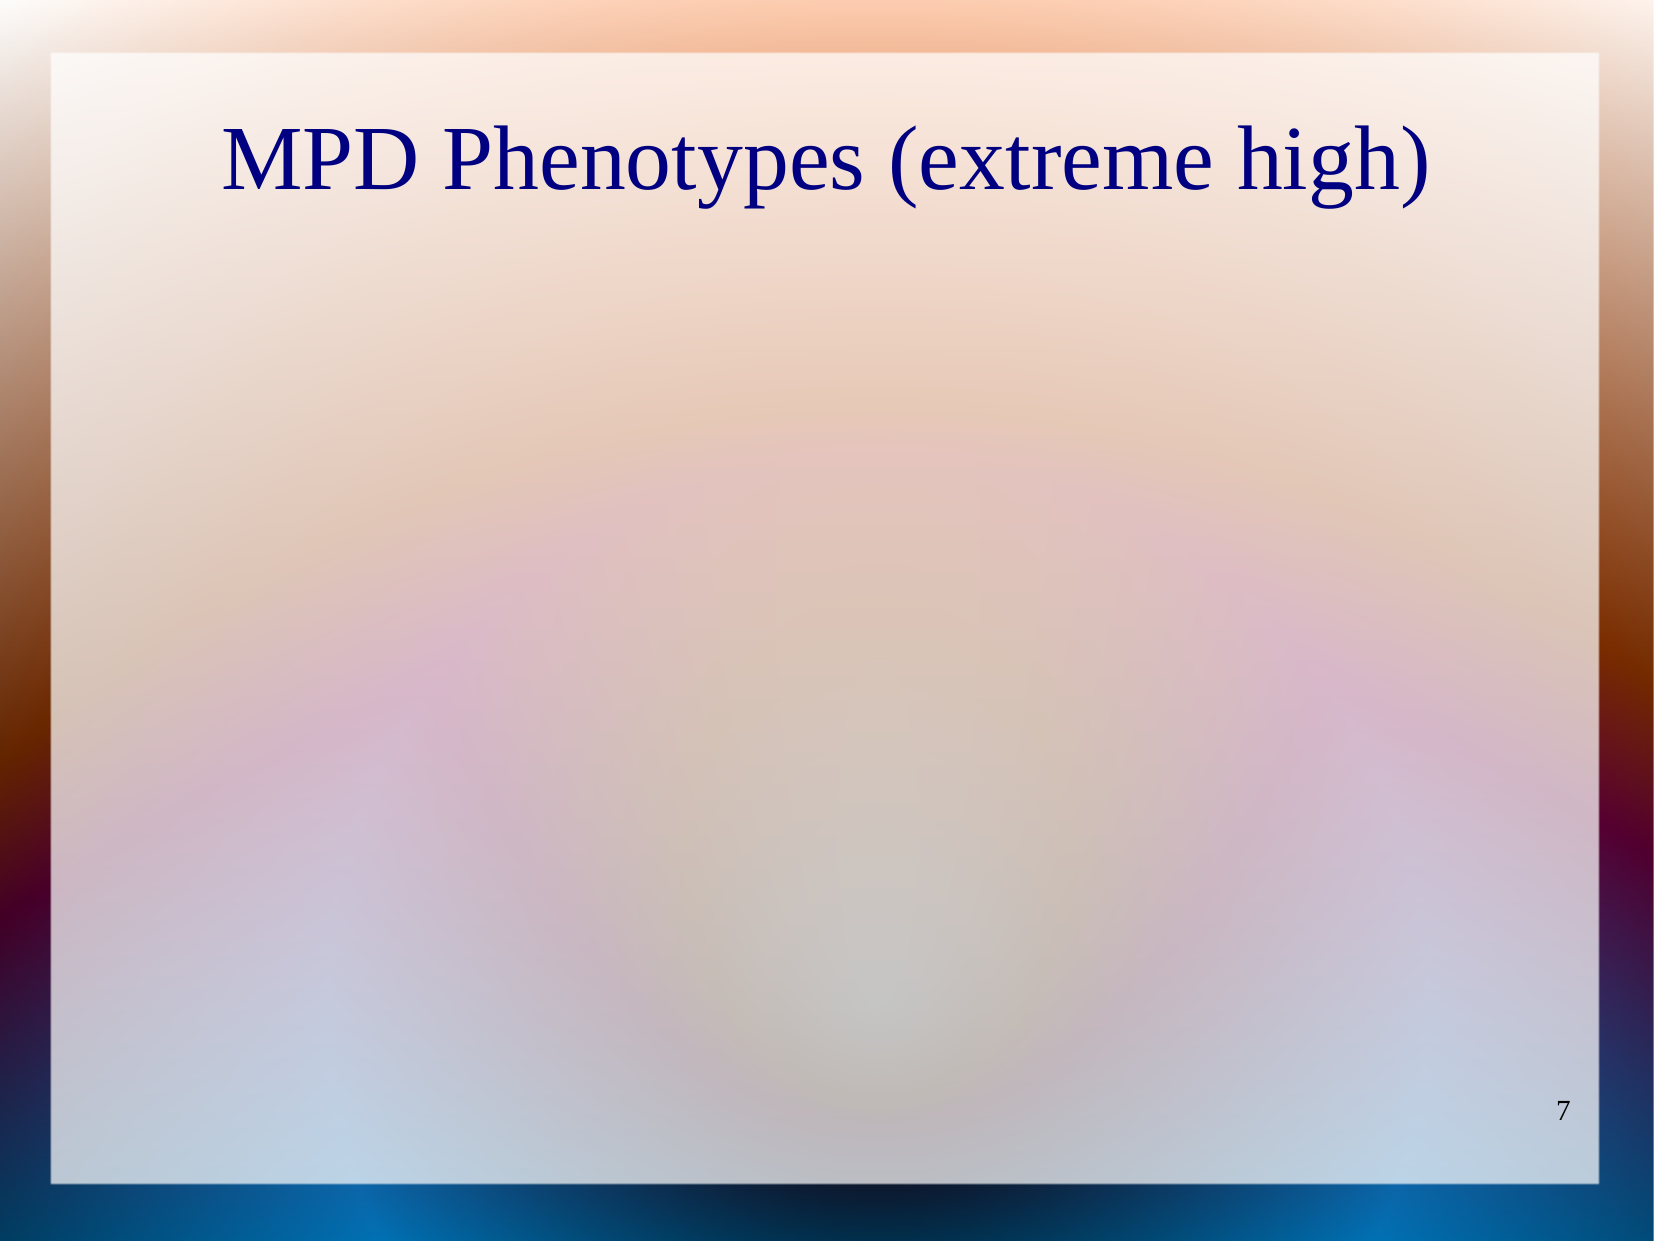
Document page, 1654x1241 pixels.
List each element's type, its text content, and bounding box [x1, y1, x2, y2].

title MPD Phenotypes (extreme high) [82, 55, 1571, 263]
picture [0, 0, 1654, 1241]
